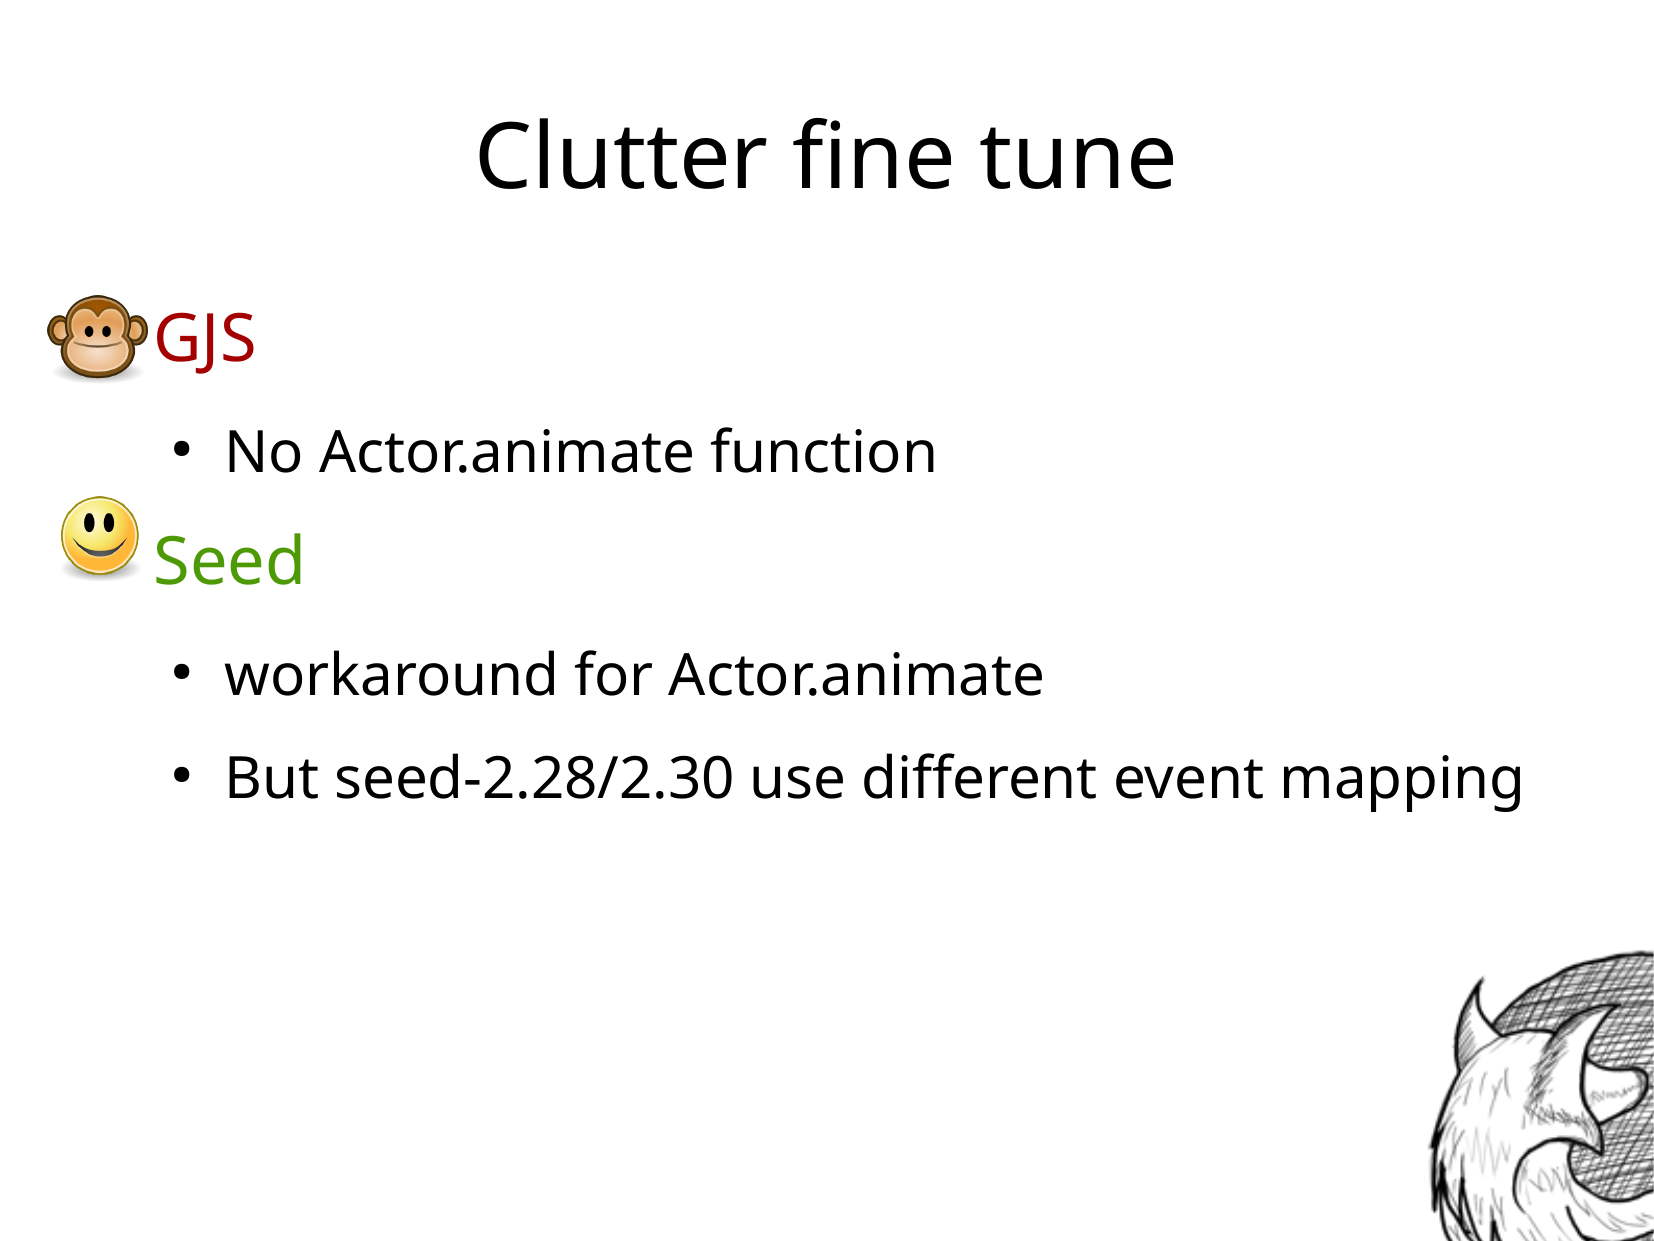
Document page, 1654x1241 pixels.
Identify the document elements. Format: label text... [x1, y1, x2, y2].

picture [47, 295, 148, 384]
picture [1386, 915, 1654, 1241]
title Clutter fine tune [82, 56, 1571, 250]
list GJS No Actor.animate function Seed workaround for Actor.animate But seed-2.28/2.30 use different event mapping [82, 290, 1571, 1109]
picture [59, 496, 142, 582]
